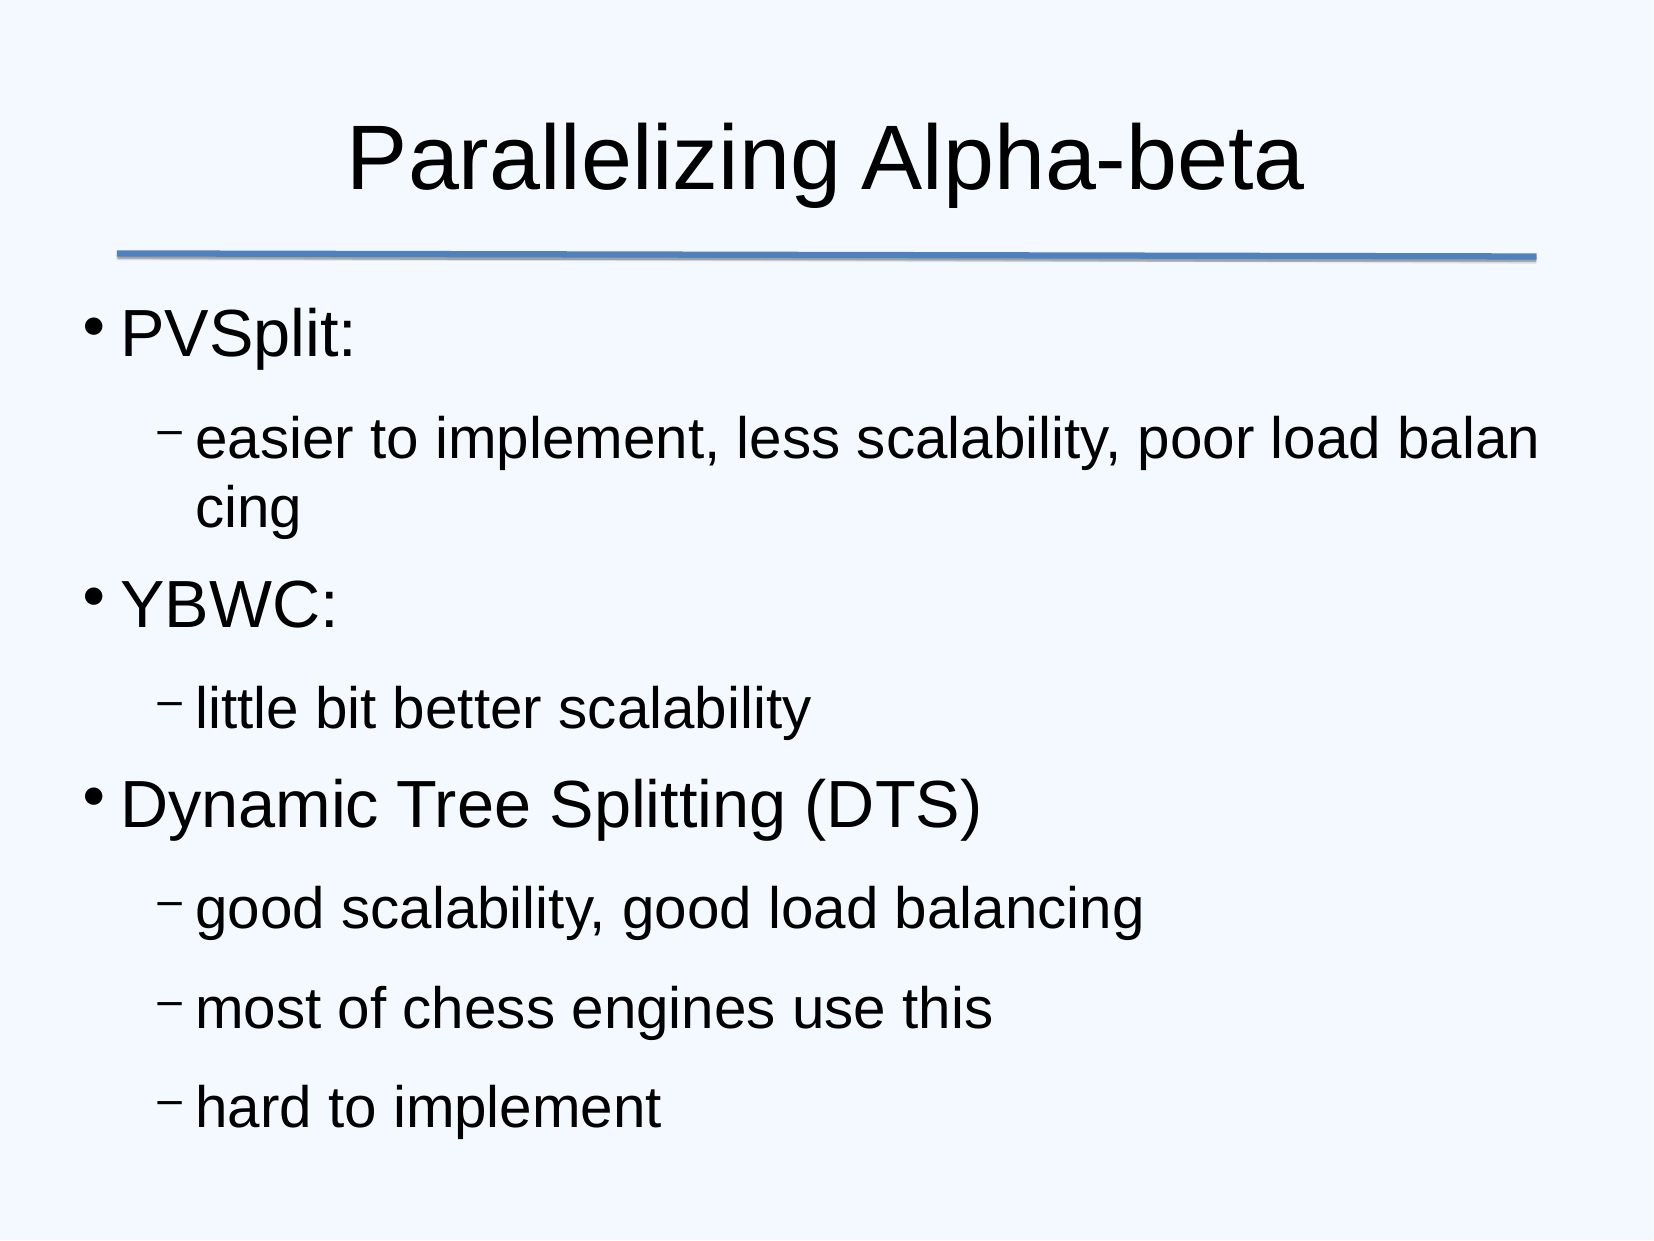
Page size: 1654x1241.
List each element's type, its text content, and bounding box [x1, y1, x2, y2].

list PVSplit: easier to implement, less scalability, poor load balancing YBWC: little bit better scalability Dynamic Tree Splitting (DTS) good scalability, good load balancing most of chess engines use this hard to implement [82, 290, 1571, 1010]
title Parallelizing Alpha-beta [82, 49, 1571, 257]
